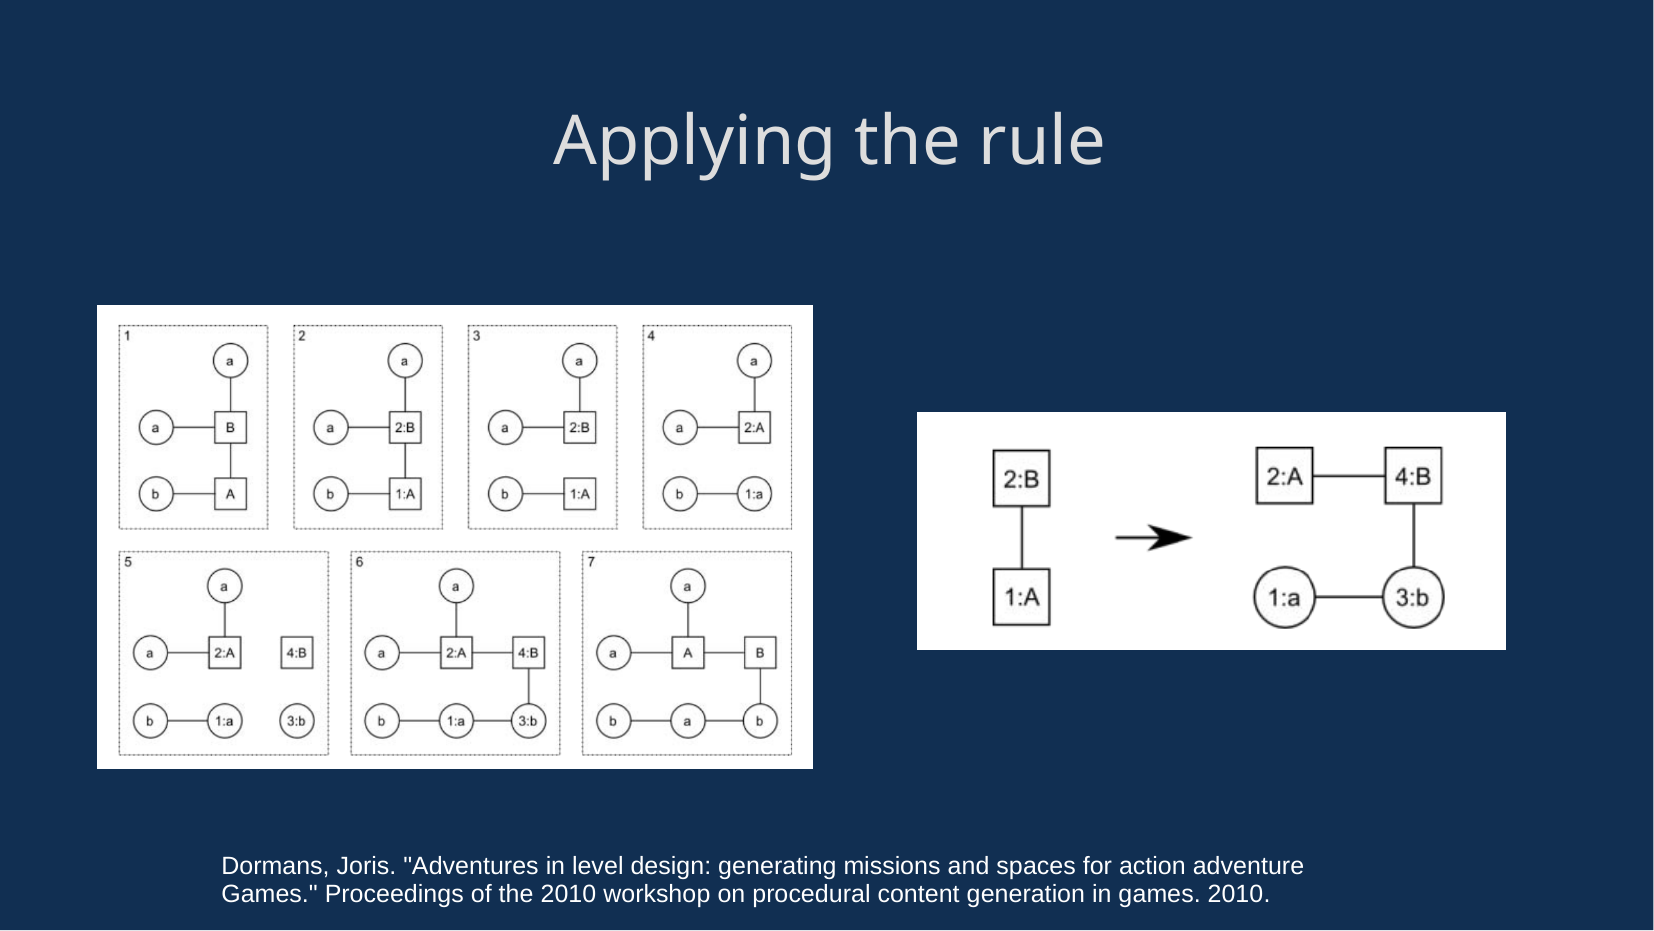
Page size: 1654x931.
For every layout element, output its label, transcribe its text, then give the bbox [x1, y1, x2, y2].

text_box Dormans, Joris. "Adventures in level design: generating missions and spaces for action adventure Games." Proceedings of the 2010 workshop on procedural content generation in games. 2010. [206, 844, 1322, 916]
title Applying the rule [97, 56, 1563, 220]
picture [97, 305, 813, 769]
picture [917, 412, 1506, 650]
